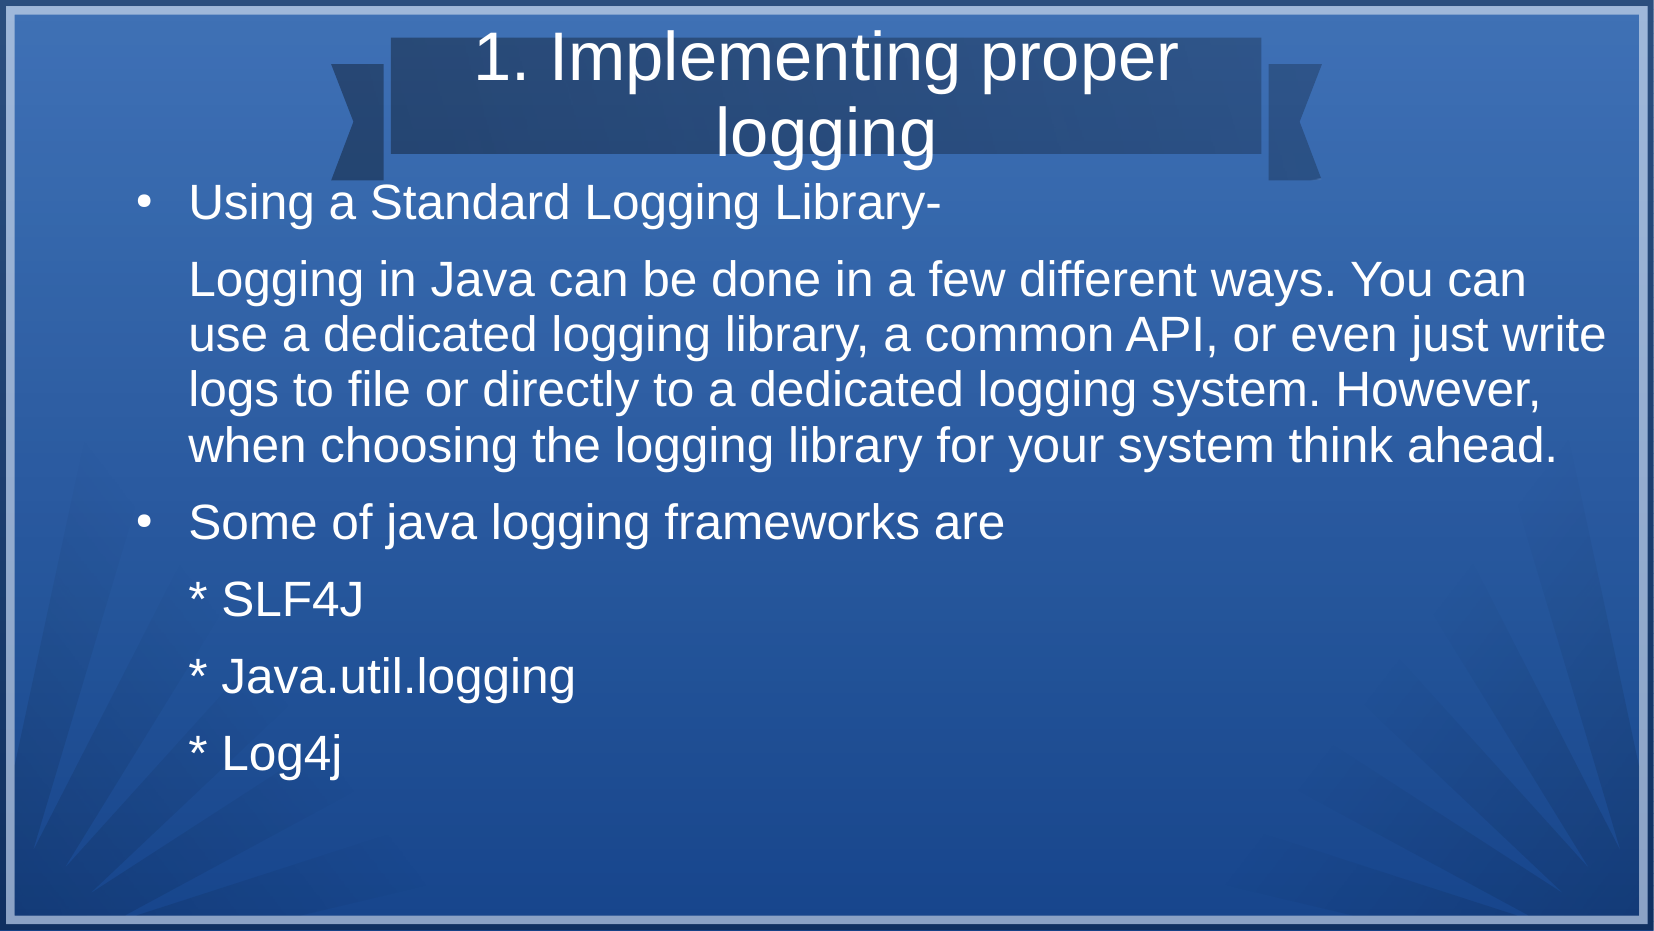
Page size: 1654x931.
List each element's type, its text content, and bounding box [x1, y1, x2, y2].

title 1. Implementing proper logging [389, 17, 1264, 172]
list Using a Standard Logging Library- Logging in Java can be done in a few different ways. You can use a dedicated logging library, a common API, or even just write logs to file or directly to a dedicated logging system. However, when choosing the logging library for your system think ahead. Some of java logging frameworks are * SLF4J * Java.util.logging * Log4j [118, 174, 1607, 798]
